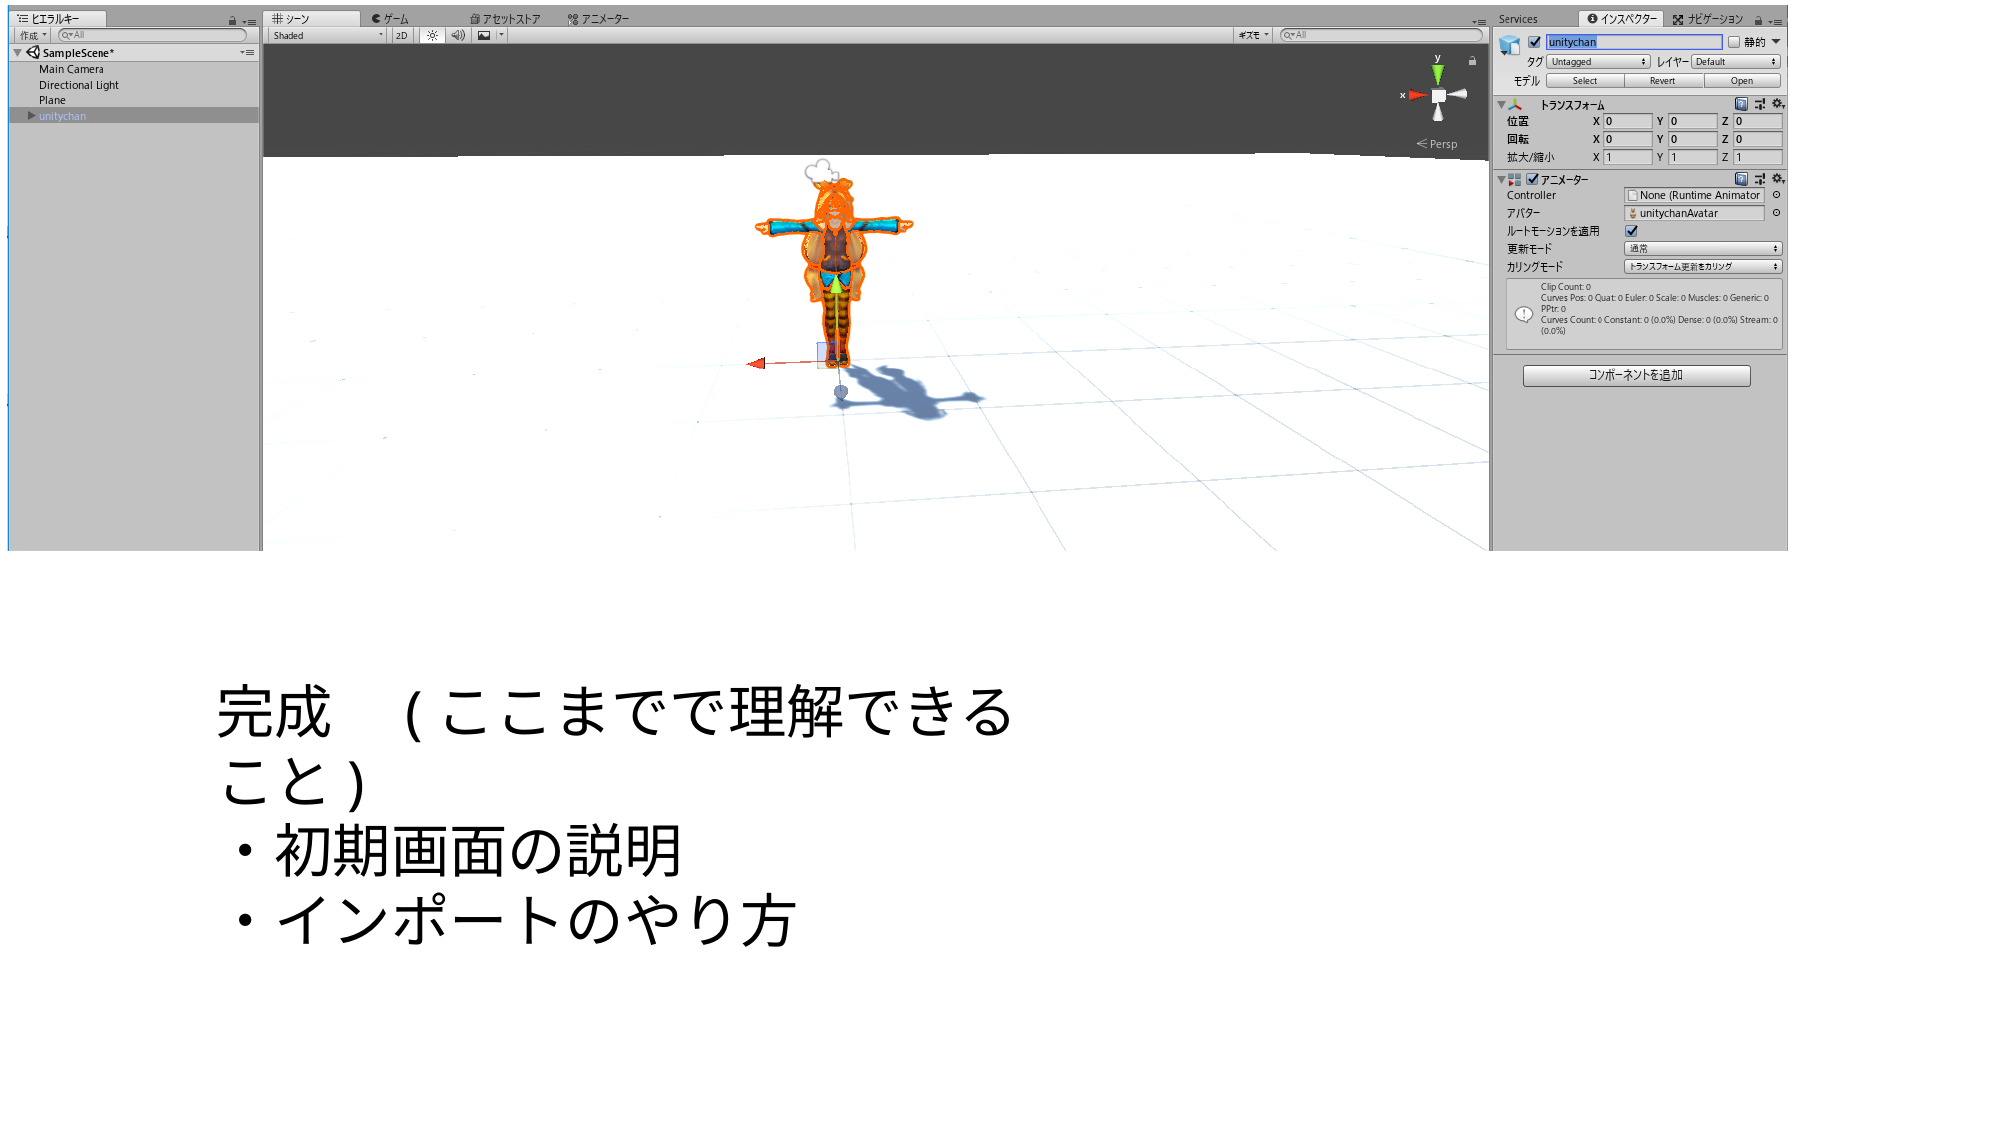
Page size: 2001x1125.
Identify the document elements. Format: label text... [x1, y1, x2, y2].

text_box 完成 (ここまでで理解できること) ・初期画面の説明 ・インポートのやり方 [201, 667, 1063, 895]
picture [7, 6, 1788, 551]
